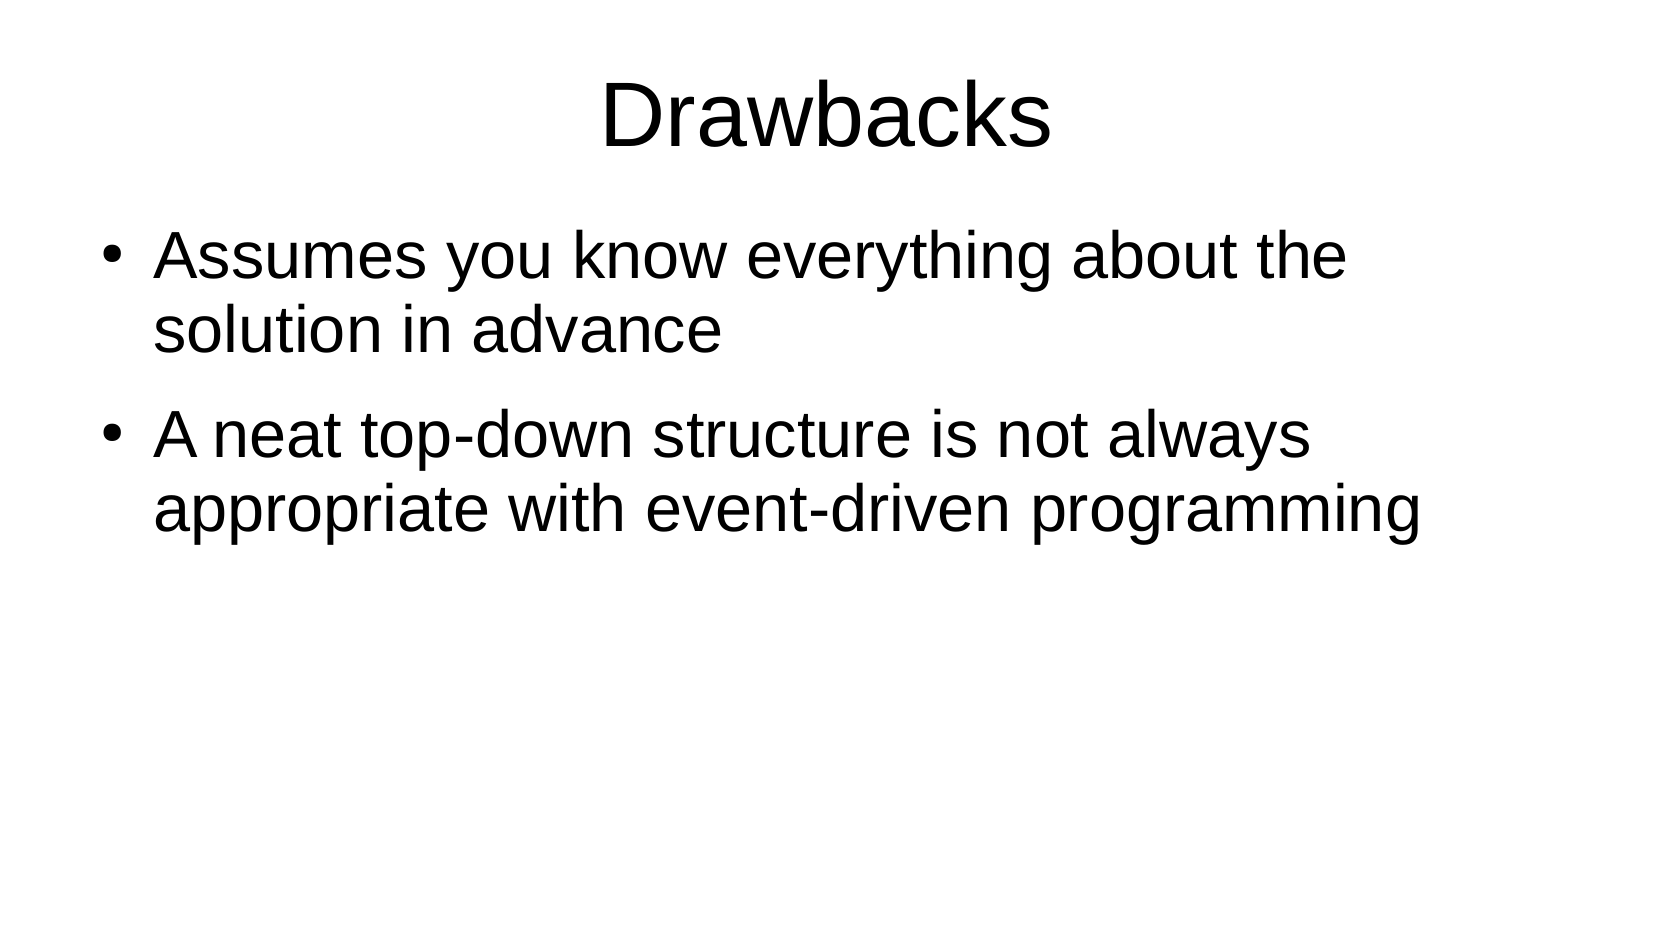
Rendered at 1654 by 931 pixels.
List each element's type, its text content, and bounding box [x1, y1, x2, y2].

list Assumes you know everything about the solution in advance A neat top-down structure is not always appropriate with event-driven programming [82, 217, 1571, 758]
title Drawbacks [82, 37, 1571, 193]
